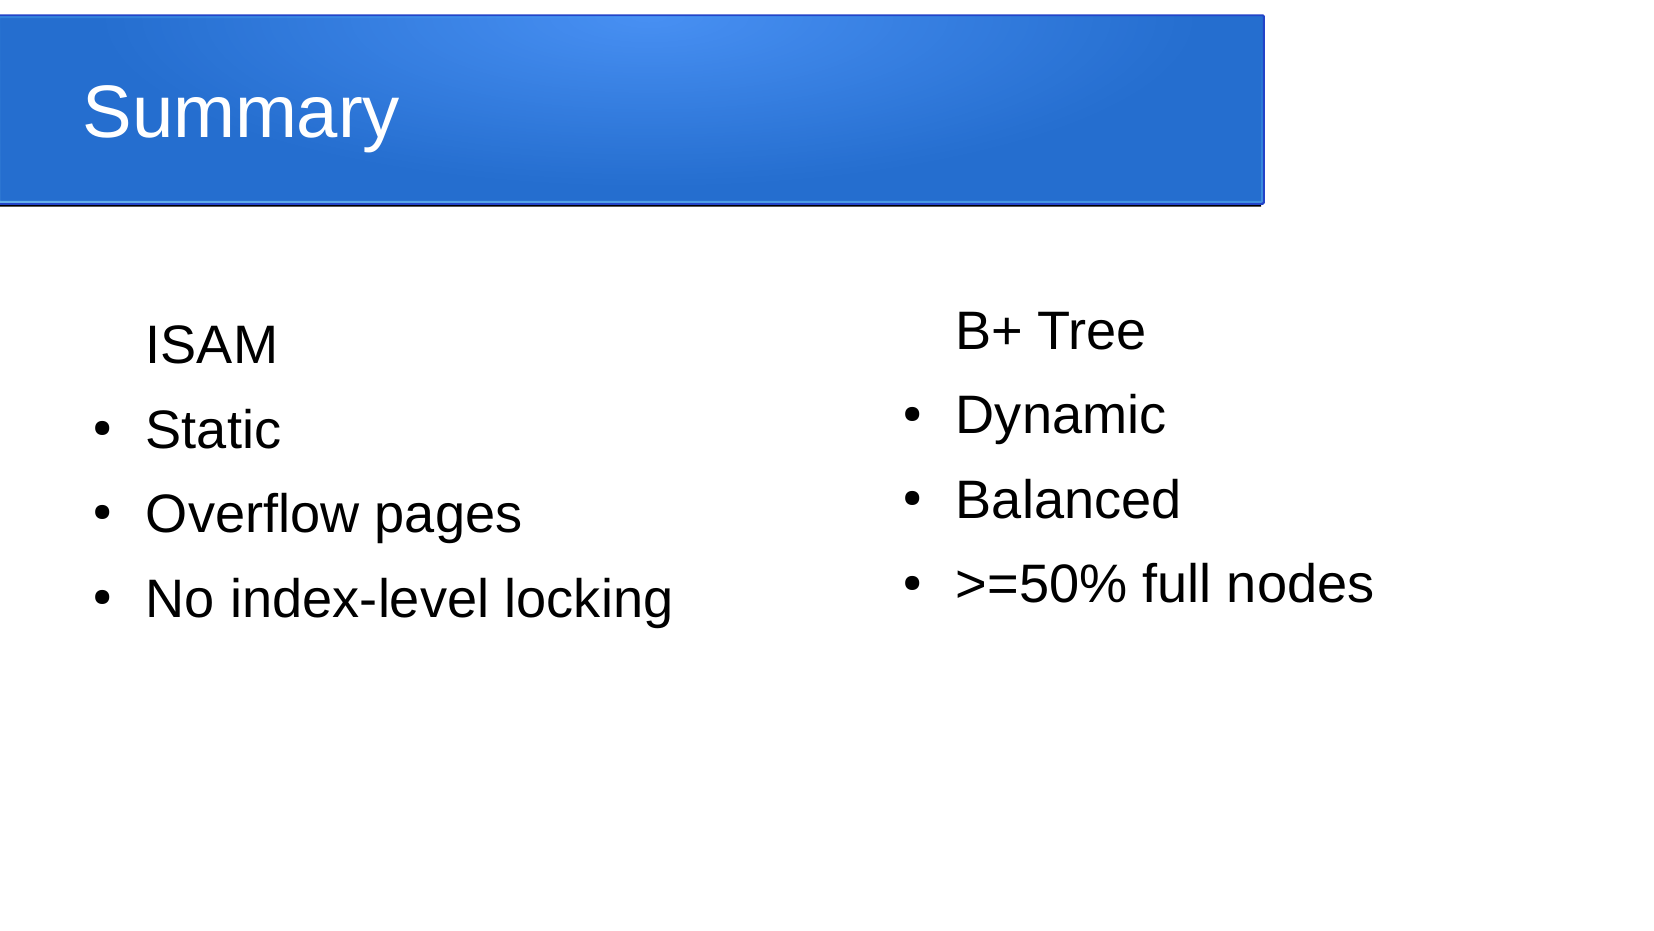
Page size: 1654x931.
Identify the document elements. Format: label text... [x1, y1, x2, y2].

list B+ Tree Dynamic Balanced >=50% full nodes [885, 300, 1612, 841]
title Summary [82, 35, 1235, 189]
list ISAM Static Overflow pages No index-level locking [75, 315, 802, 855]
